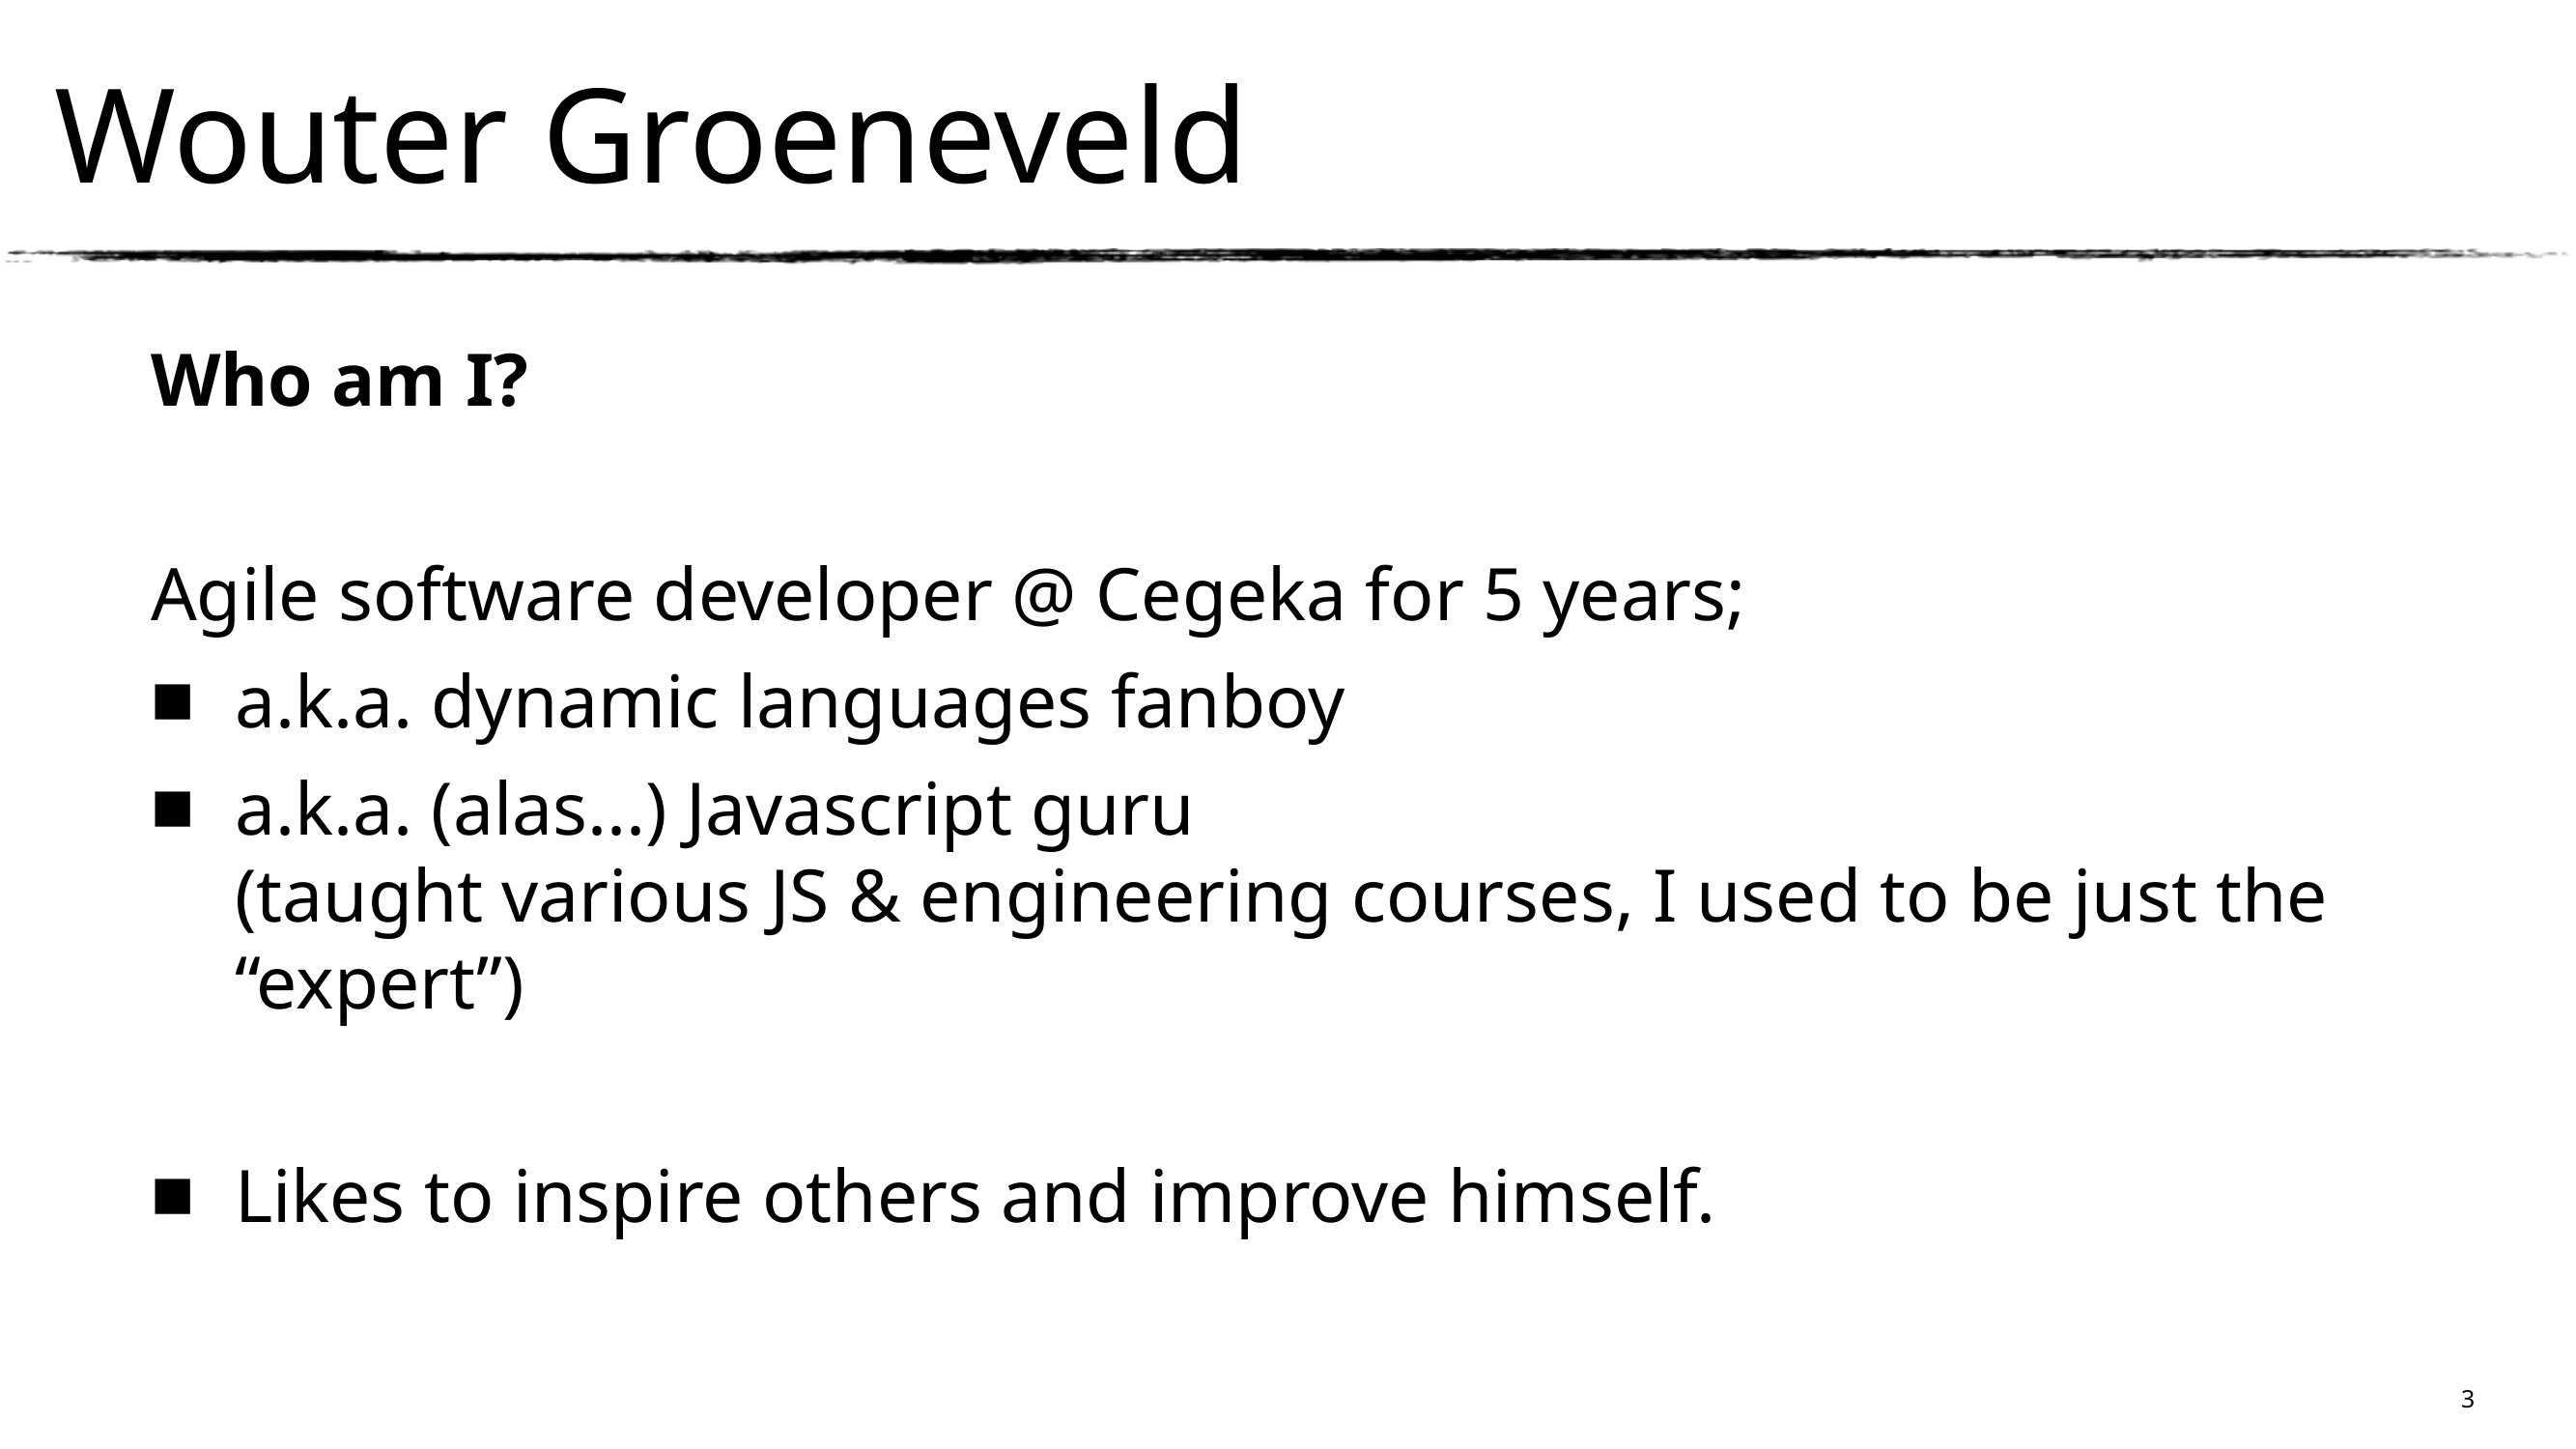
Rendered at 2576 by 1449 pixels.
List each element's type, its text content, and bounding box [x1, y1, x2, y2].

text_box <number> [2447, 1376, 2490, 1421]
picture [0, 248, 2576, 268]
text_box Who am I? Agile software developer @ Cegeka for 5 years; a.k.a. dynamic languages fanboy a.k.a. (alas...) Javascript guru (taught various JS & engineering courses, I used to be just the “expert”) Likes to inspire others and improve himself. [116, 326, 2457, 1387]
text_box Wouter Groeneveld [45, 12, 2528, 250]
